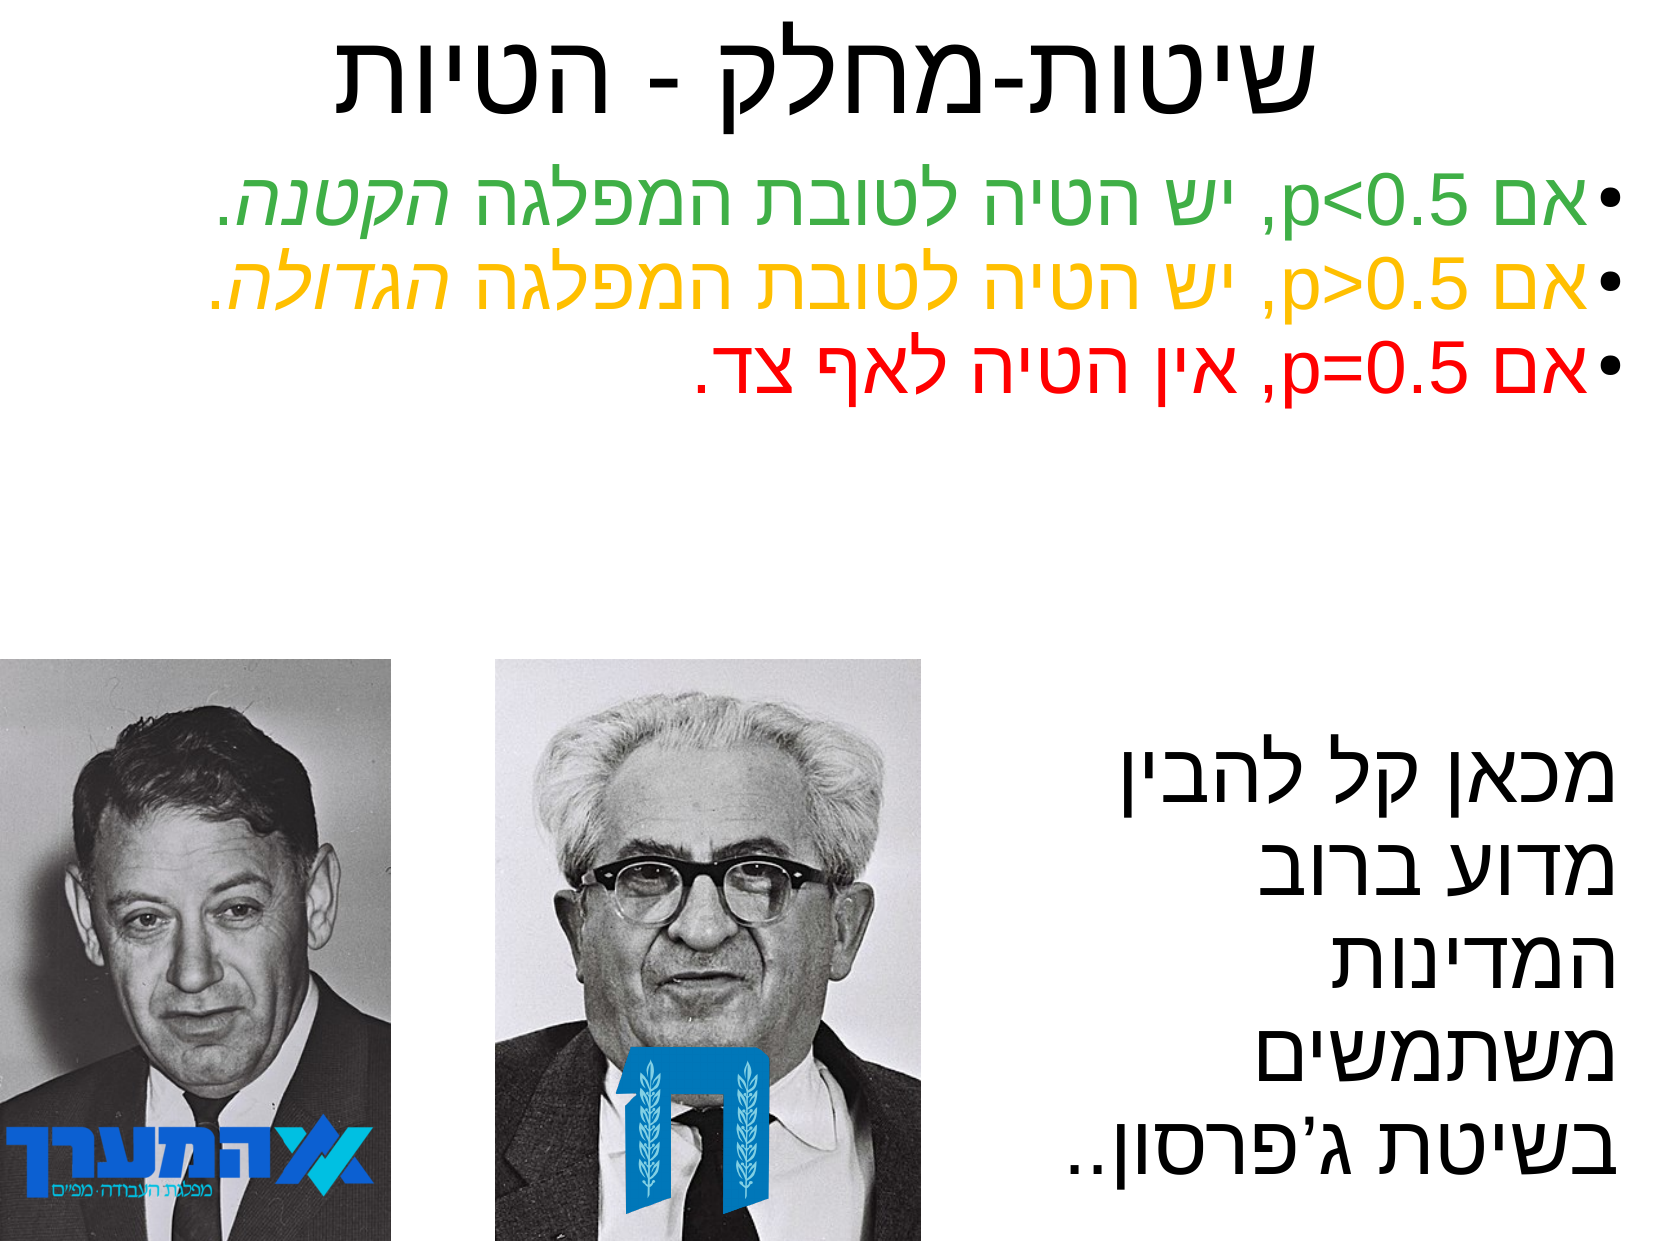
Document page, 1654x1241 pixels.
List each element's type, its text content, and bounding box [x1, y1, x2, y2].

picture [0, 659, 391, 1241]
text_box מכאן קל להבין מדוע ברוב המדינות משתמשים בשיטת ג’פרסון.. [1019, 720, 1636, 1201]
title שיטות-מחלק - הטיות [0, 0, 1654, 151]
picture [495, 659, 921, 1241]
text_box אם p<0.5, יש הטיה לטובת המפלגה הקטנה. אם p>0.5, יש הטיה לטובת המפלגה הגדולה. אם p=0.5, אין הטיה לאף צד. [15, 150, 1639, 436]
